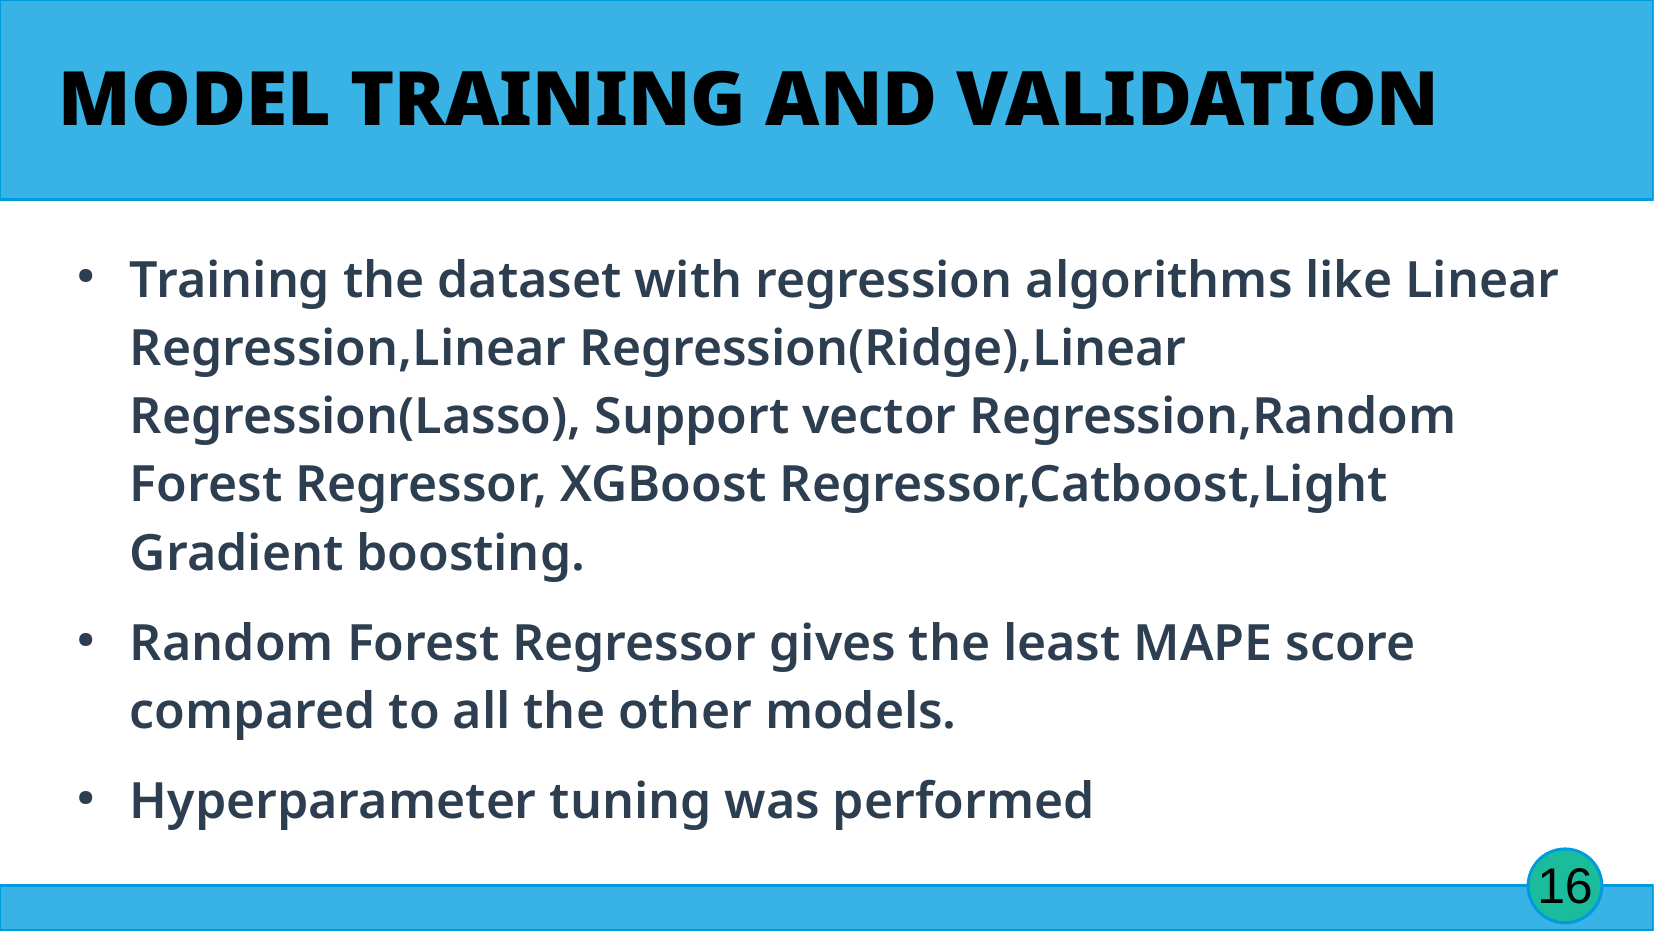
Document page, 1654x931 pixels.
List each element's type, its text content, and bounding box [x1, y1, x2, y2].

list Training the dataset with regression algorithms like Linear Regression,Linear Regression(Ridge),Linear Regression(Lasso), Support vector Regression,Random Forest Regressor, XGBoost Regressor,Catboost,Light Gradient boosting. Random Forest Regressor gives the least MAPE score compared to all the other models. Hyperparameter tuning was performed [59, 243, 1595, 864]
title MODEL TRAINING AND VALIDATION [59, 37, 1595, 155]
